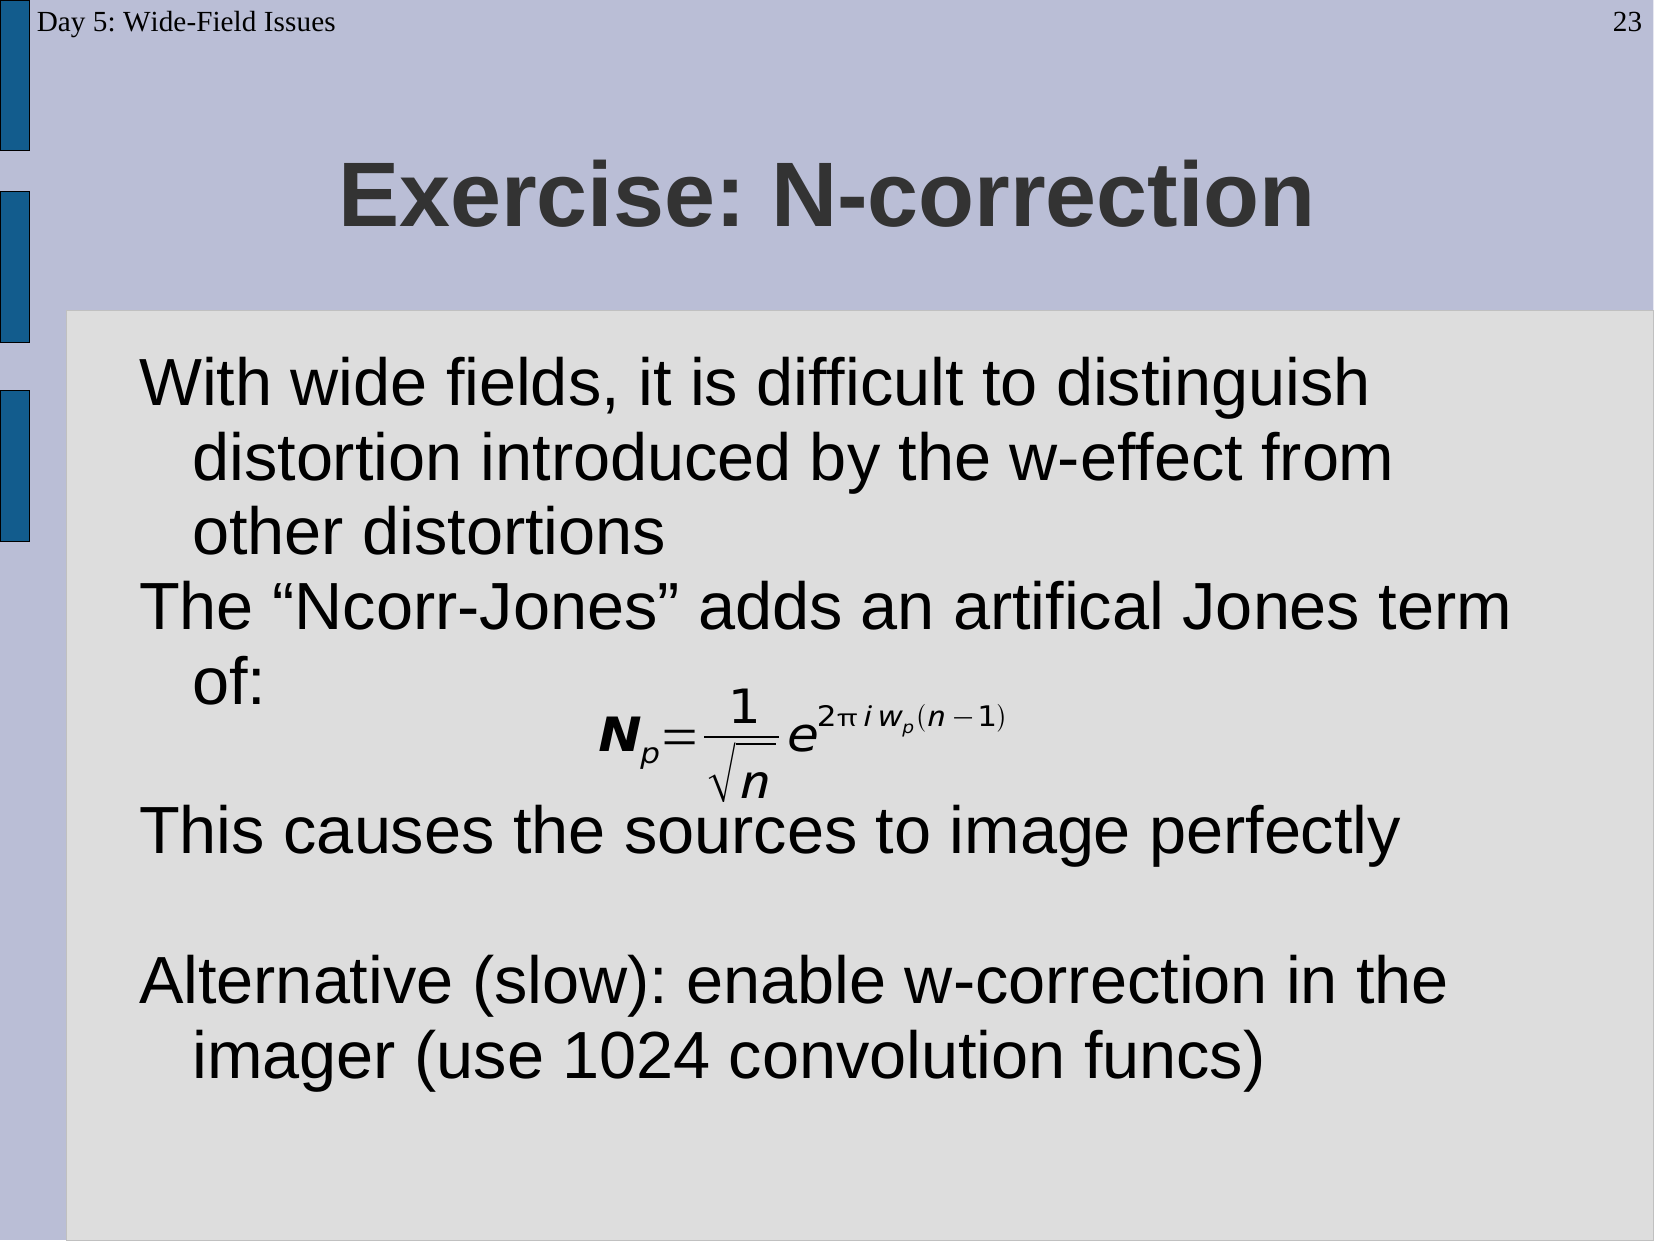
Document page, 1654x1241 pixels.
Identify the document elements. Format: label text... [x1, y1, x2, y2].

chart [590, 679, 1012, 812]
title Exercise: N-correction [121, 98, 1534, 291]
list With wide fields, it is difficult to distinguish distortion introduced by the w-effect from other distortions The “Ncorr-Jones” adds an artifical Jones term of: This causes the sources to image perfectly Alternative (slow): enable w-correction in the imager (use 1024 convolution funcs) [121, 344, 1534, 1123]
